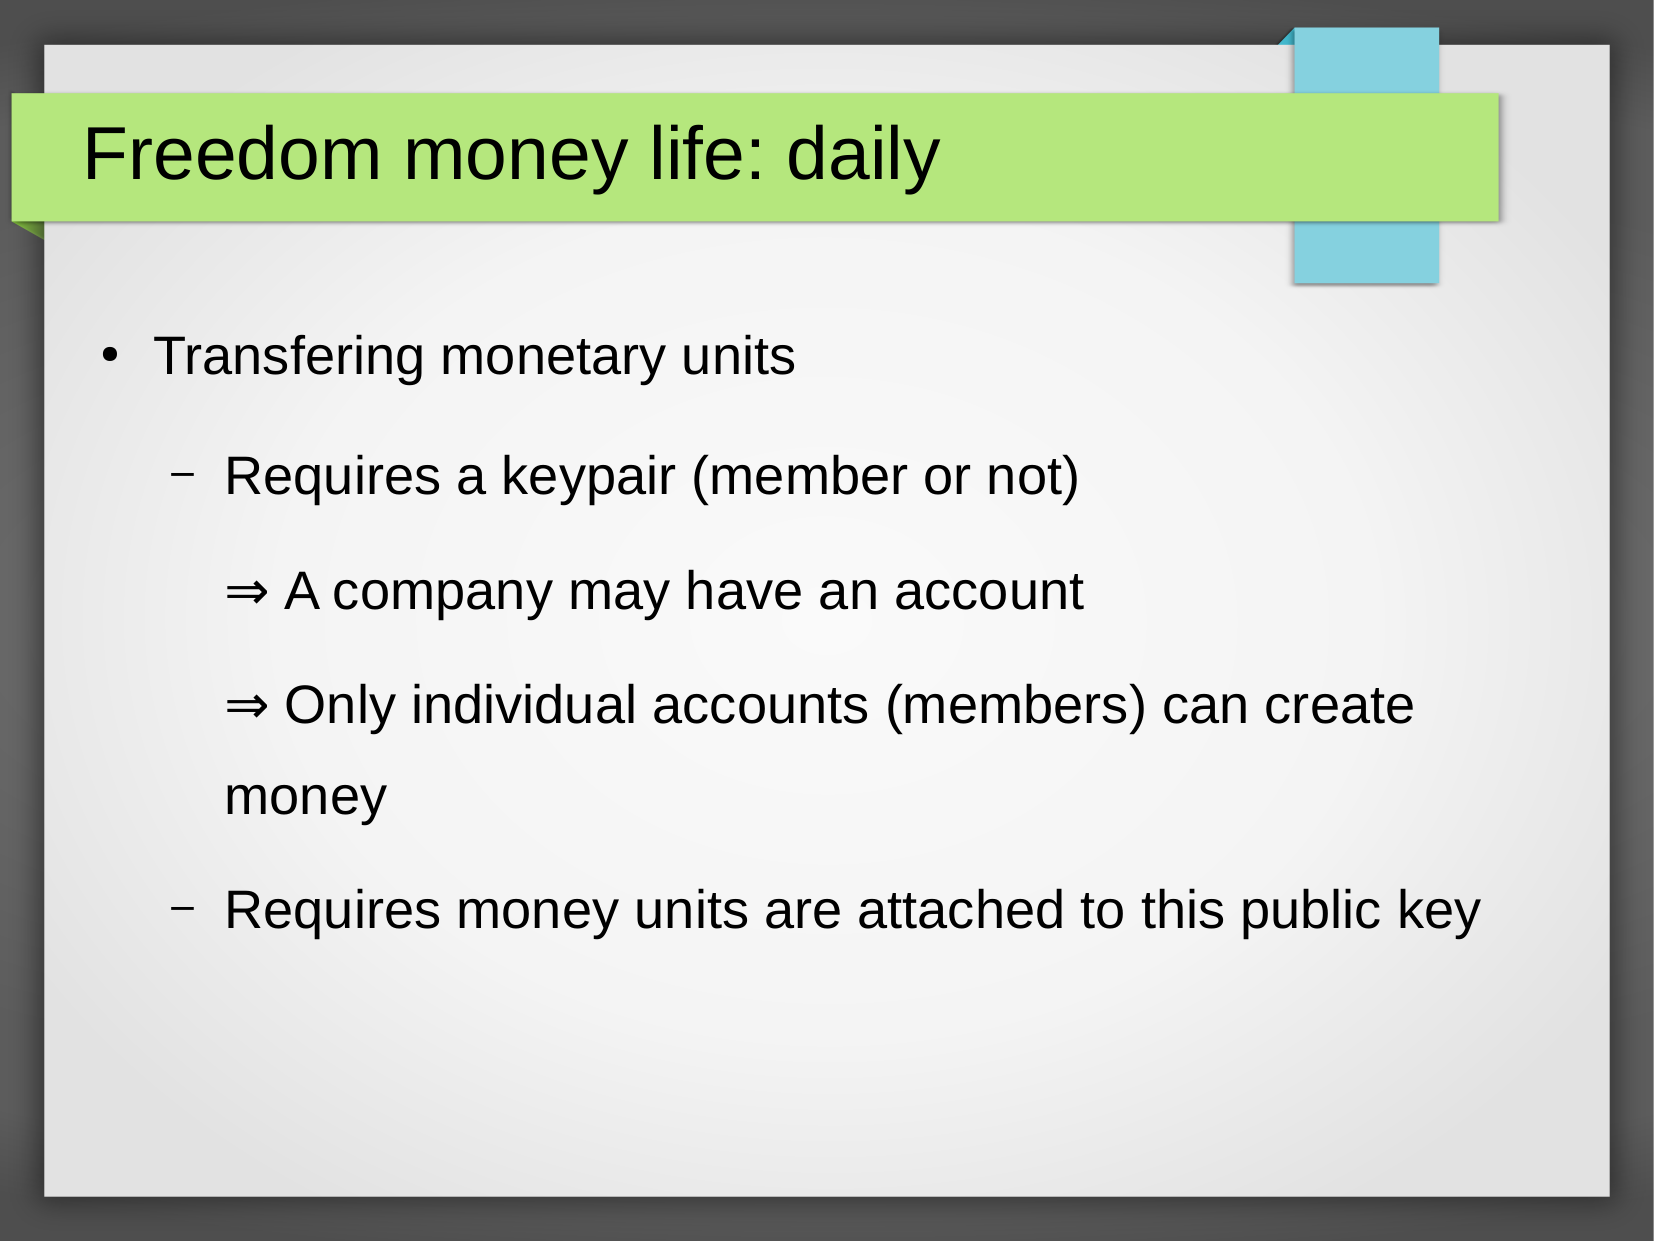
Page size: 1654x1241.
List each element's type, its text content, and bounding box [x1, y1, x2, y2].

picture [0, 0, 1654, 1241]
title Freedom money life: daily [82, 94, 1477, 213]
list Transfering monetary units Requires a keypair (member or not) ⇒ A company may have an account ⇒ Only individual accounts (members) can create money Requires money units are attached to this public key [82, 295, 1571, 1015]
